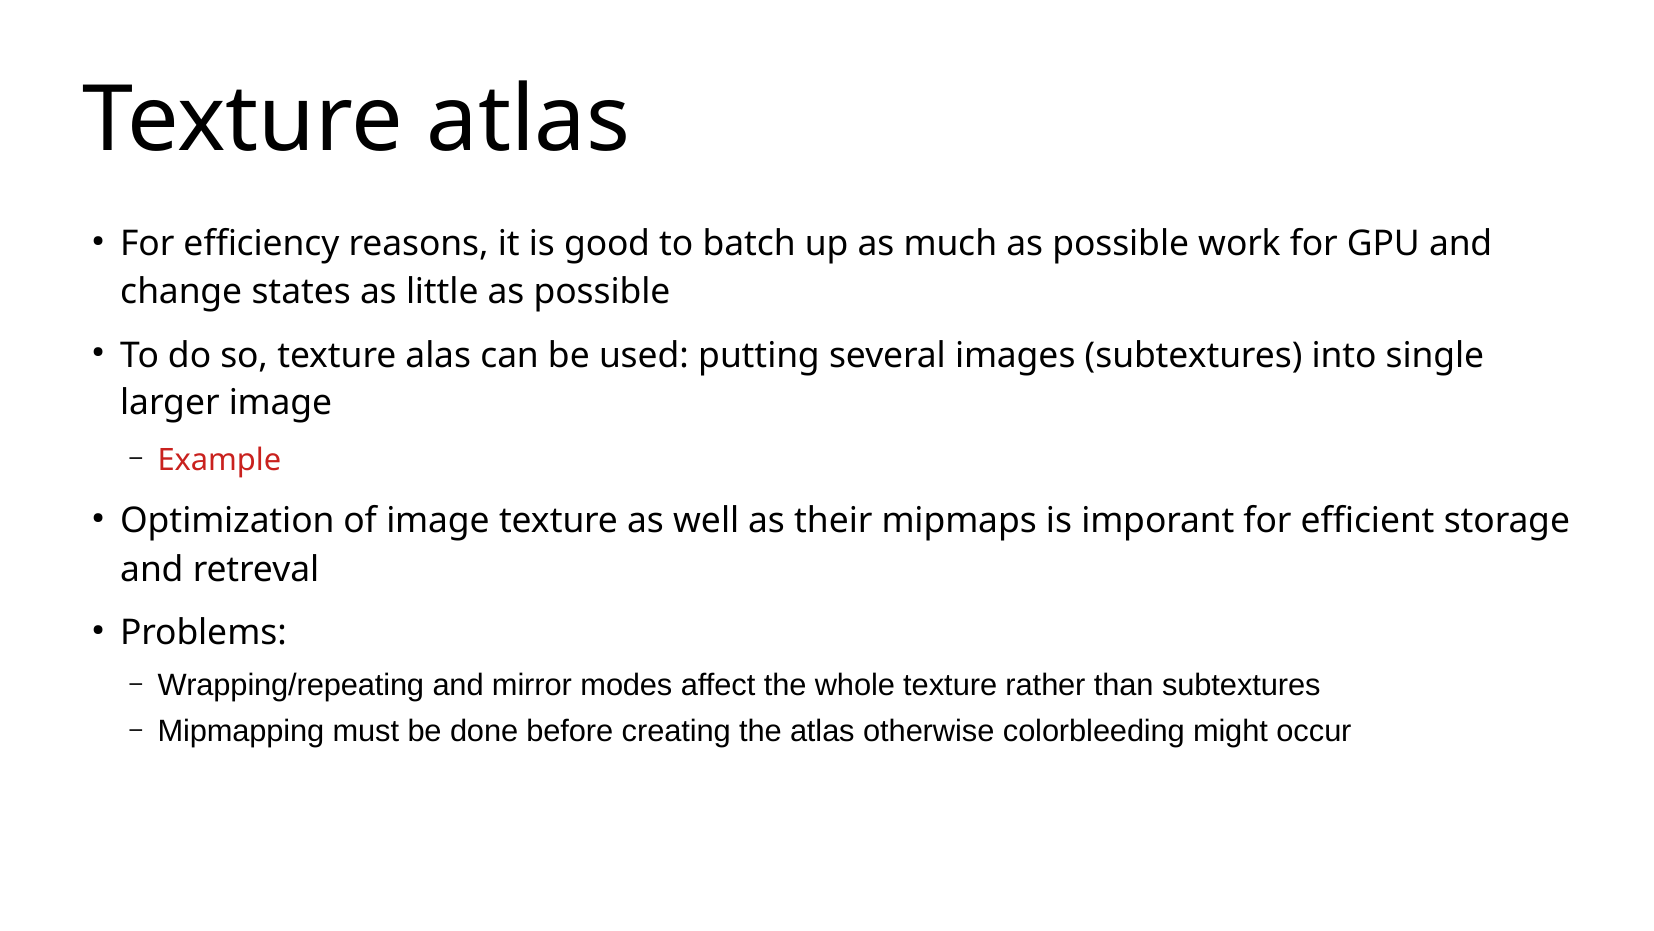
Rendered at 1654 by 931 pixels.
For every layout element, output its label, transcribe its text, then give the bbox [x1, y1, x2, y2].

list For efficiency reasons, it is good to batch up as much as possible work for GPU and change states as little as possible To do so, texture alas can be used: putting several images (subtextures) into single larger image Example Optimization of image texture as well as their mipmaps is imporant for efficient storage and retreval Problems: Wrapping/repeating and mirror modes affect the whole texture rather than subtextures Mipmapping must be done before creating the atlas otherwise colorbleeding might occur [82, 217, 1571, 758]
title Texture atlas [82, 37, 1571, 193]
